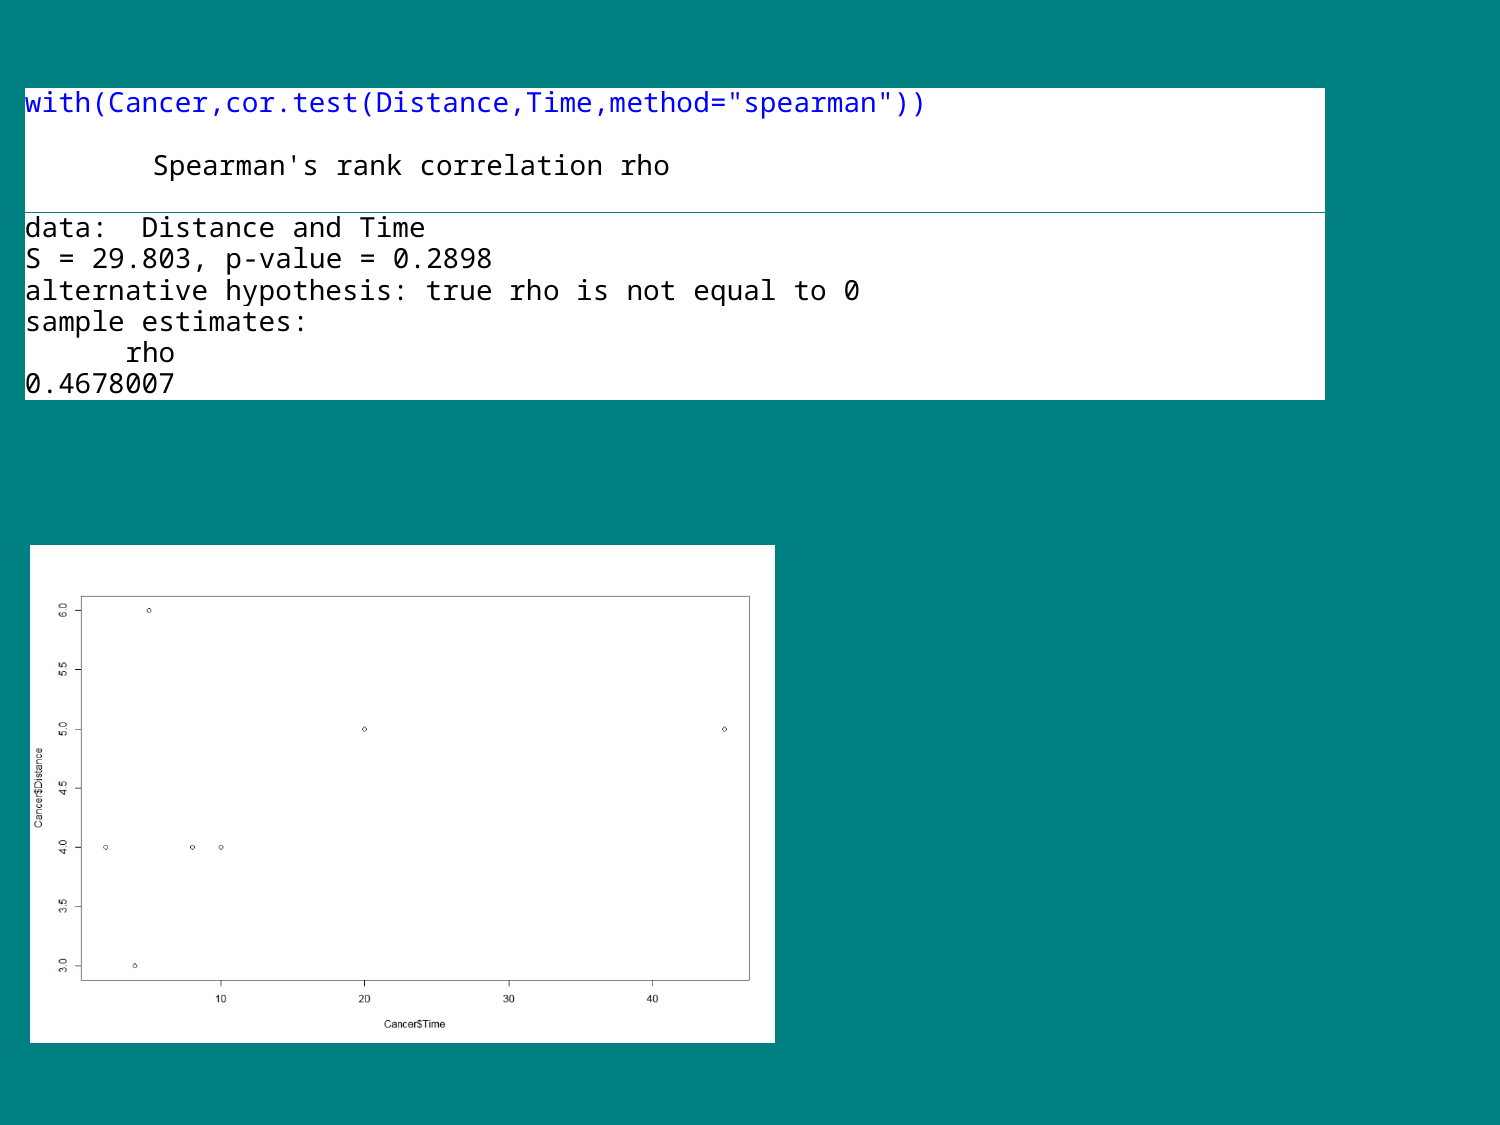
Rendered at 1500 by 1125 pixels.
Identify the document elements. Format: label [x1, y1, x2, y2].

picture [24, 87, 1327, 400]
picture [30, 545, 775, 1043]
